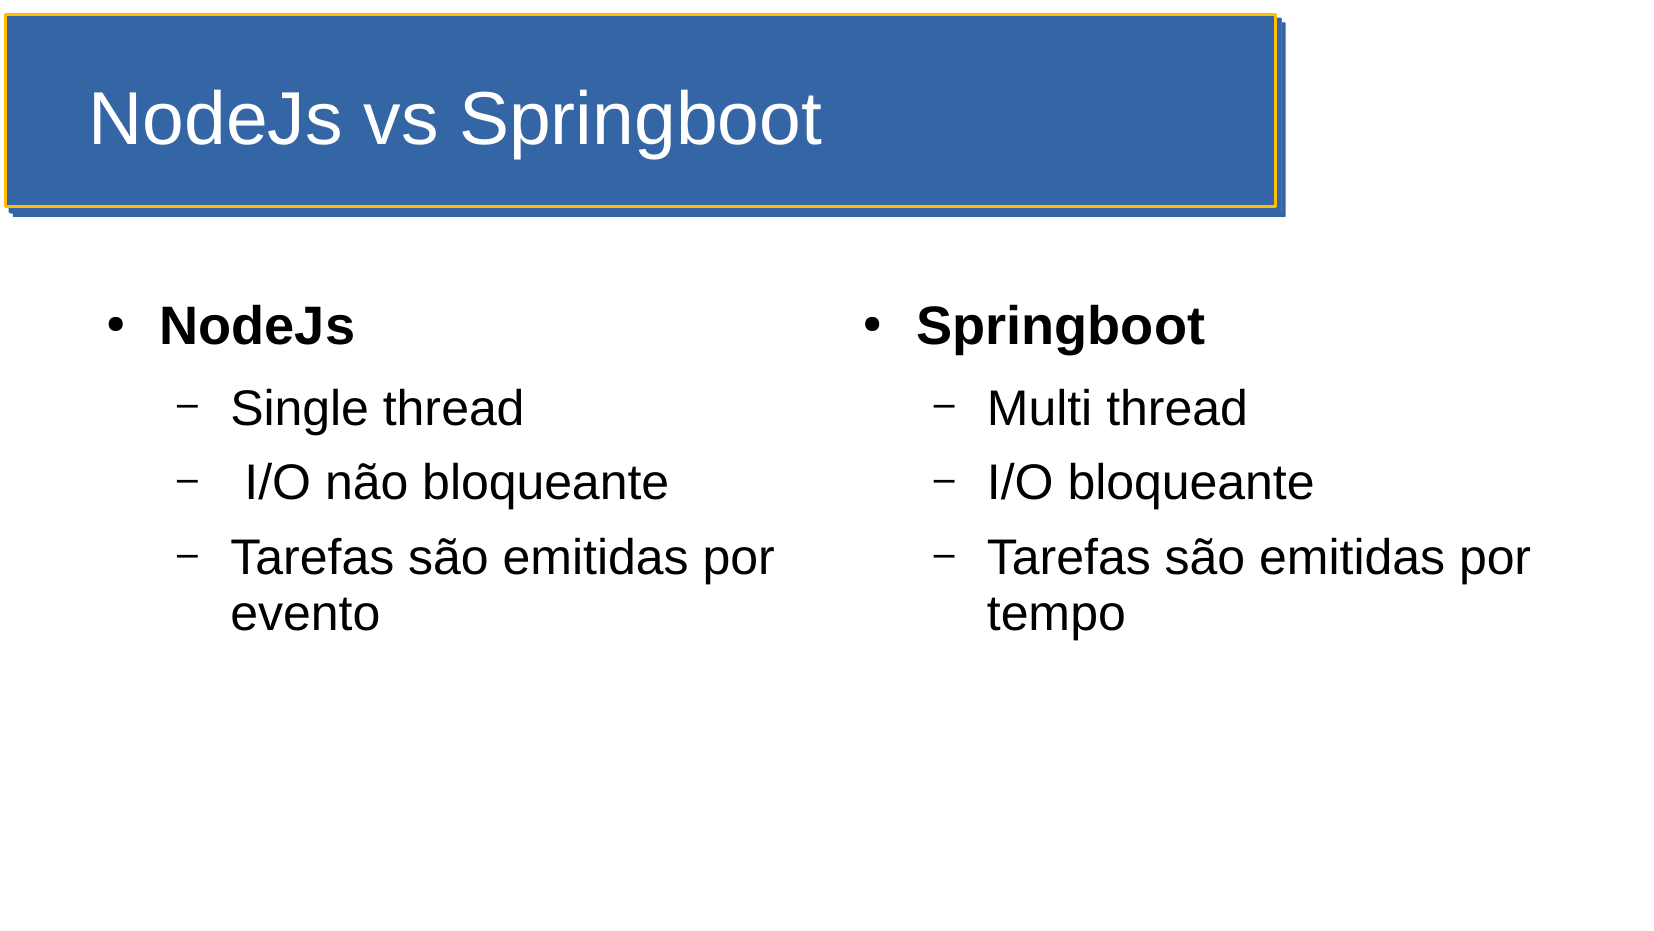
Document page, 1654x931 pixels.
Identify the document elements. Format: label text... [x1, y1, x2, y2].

list NodeJs Single thread I/O não bloqueante Tarefas são emitidas por evento [88, 295, 809, 857]
title NodeJs vs Springboot [88, 44, 1241, 192]
list Springboot Multi thread I/O bloqueante Tarefas são emitidas por tempo [845, 295, 1566, 857]
